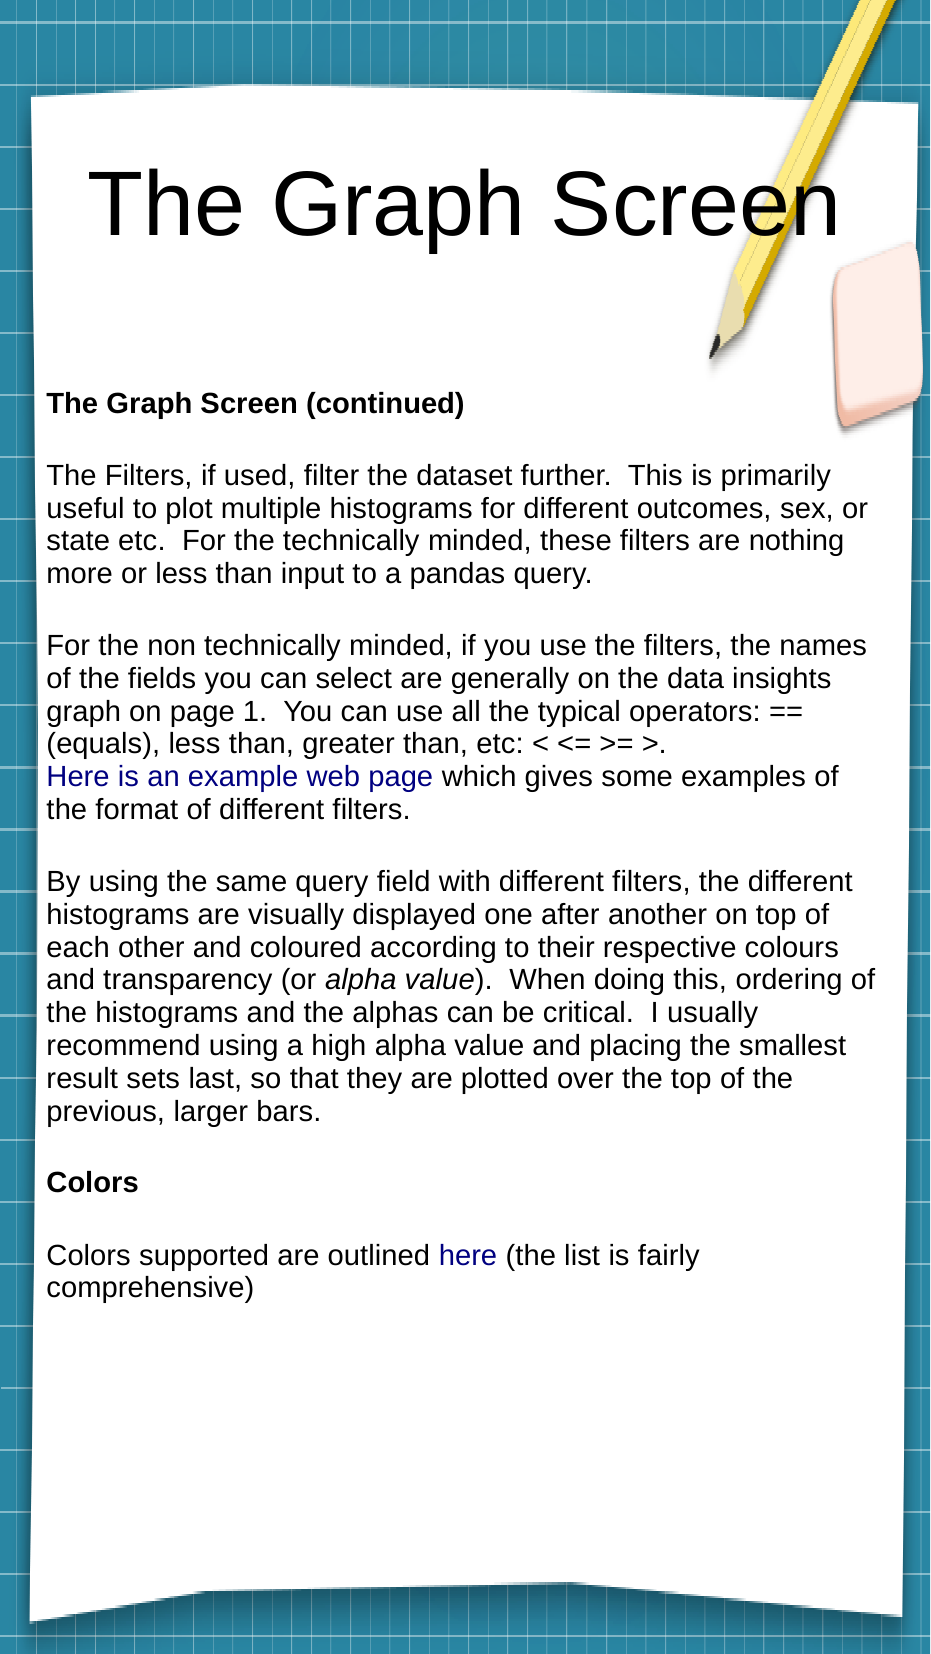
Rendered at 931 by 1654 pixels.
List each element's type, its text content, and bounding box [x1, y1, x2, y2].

picture [0, 0, 931, 1654]
list The Graph Screen (continued) The Filters, if used, filter the dataset further. This is primarily useful to plot multiple histograms for different outcomes, sex, or state etc. For the technically minded, these filters are nothing more or less than input to a pandas query. For the non technically minded, if you use the filters, the names of the fields you can select are generally on the data insights graph on page 1. You can use all the typical operators: == (equals), less than, greater than, etc: < <= >= >. Here is an example web page which gives some examples of the format of different filters. By using the same query field with different filters, the different histograms are visually displayed one after another on top of each other and coloured according to their respective colours and transparency (or alpha value). When doing this, ordering of the histograms and the alphas can be critical. I usually recommend using a high alpha value and placing the smallest result sets last, so that they are plotted over the top of the previous, larger bars. Colors Colors supported are outlined here (the list is fairly comprehensive) [46, 386, 884, 1346]
title The Graph Screen [46, 65, 884, 342]
